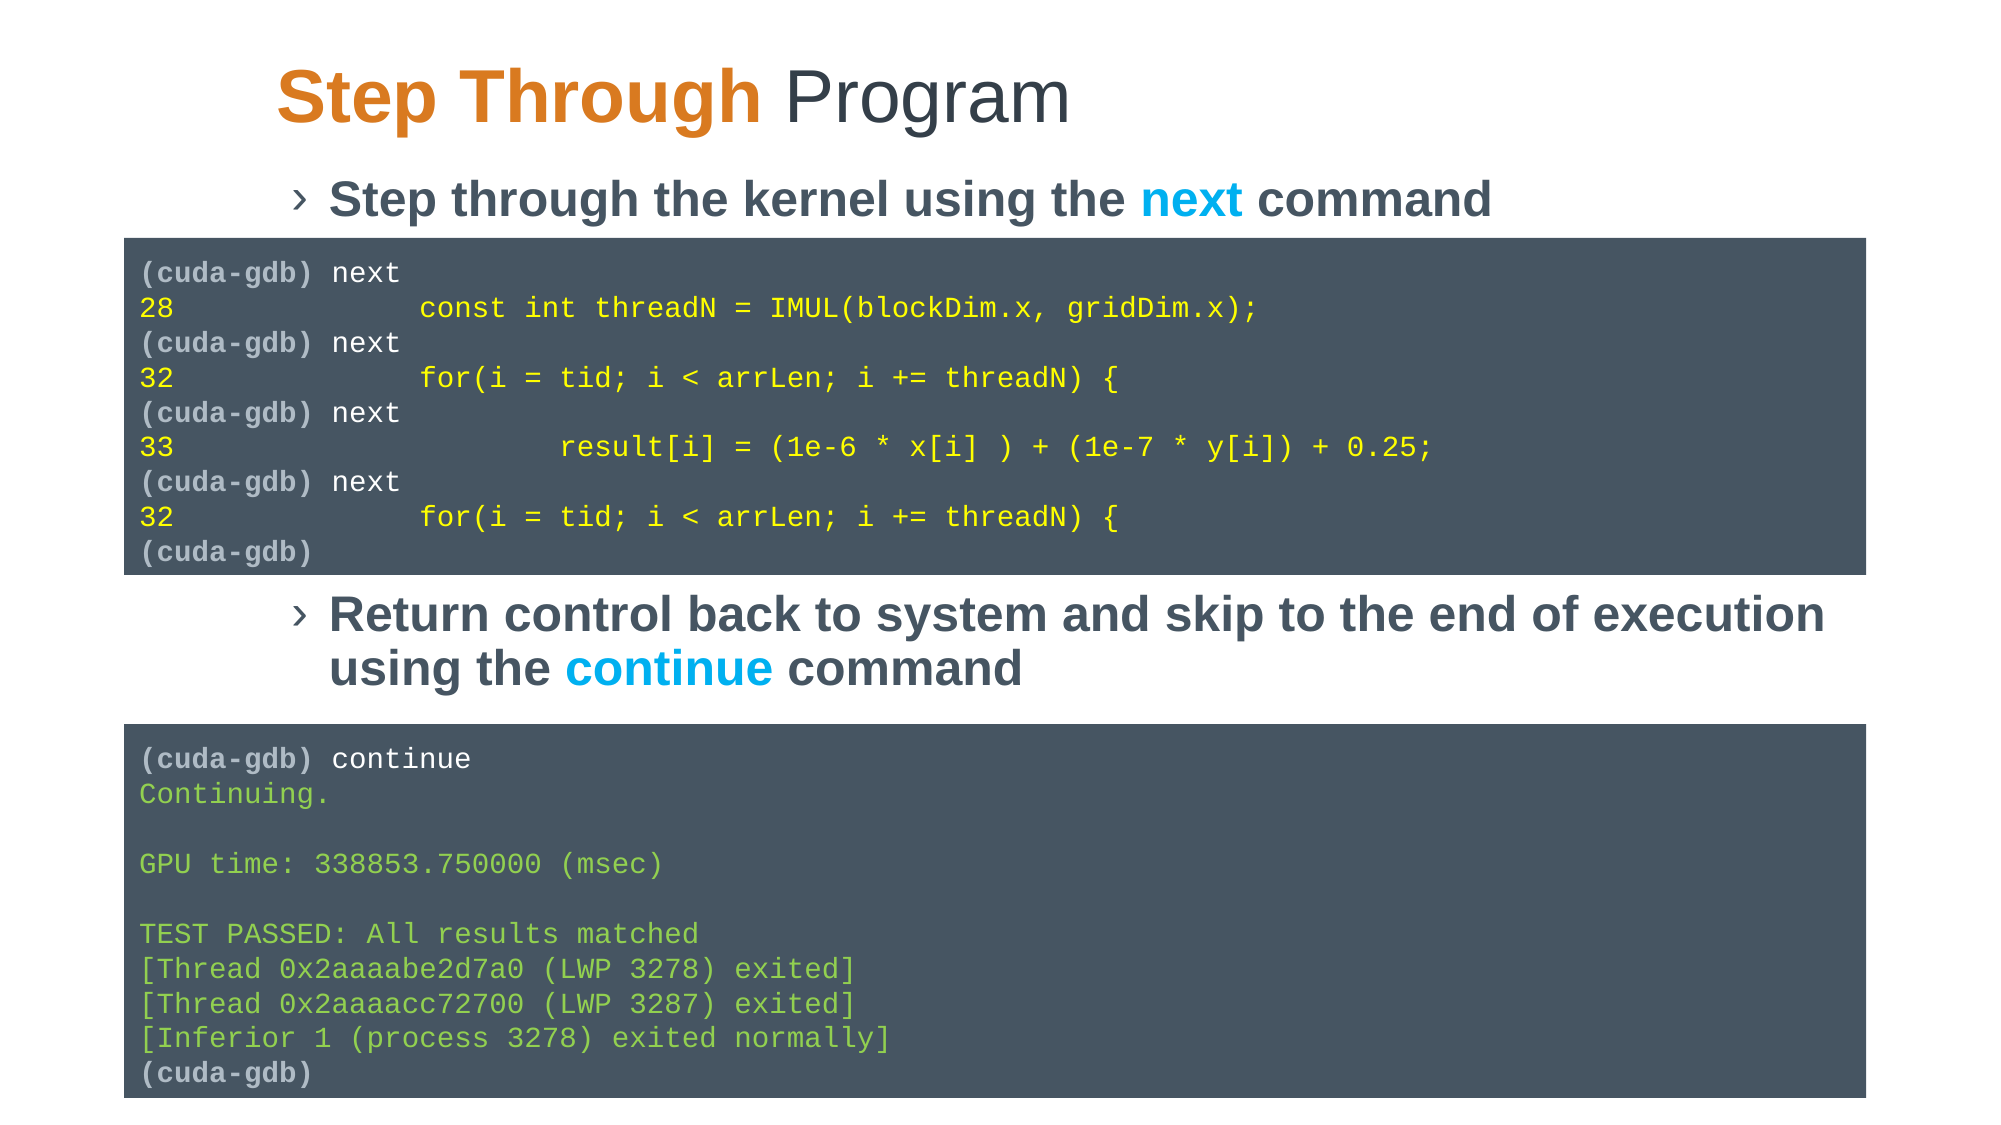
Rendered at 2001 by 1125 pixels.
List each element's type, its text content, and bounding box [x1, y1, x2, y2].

text_box (cuda-gdb) continue Continuing. GPU time: 338853.750000 (msec) TEST PASSED: All results matched [Thread 0x2aaaabe2d7a0 (LWP 3278) exited] [Thread 0x2aaaacc72700 (LWP 3287) exited] [Inferior 1 (process 3278) exited normally] (cuda-gdb) [124, 724, 1867, 1098]
text_box Step Through Program [261, 0, 1867, 147]
text_box Step through the kernel using the next command Return control back to system and skip to the end of execution using the continue command [238, 575, 1867, 724]
text_box (cuda-gdb) next 28 const int threadN = IMUL(blockDim.x, gridDim.x); (cuda-gdb) next 32 for(i = tid; i < arrLen; i += threadN) { (cuda-gdb) next 33 result[i] = (1e-6 * x[i] ) + (1e-7 * y[i]) + 0.25; (cuda-gdb) next 32 for(i = tid; i < arrLen; i += threadN) { (cuda-gdb) [124, 237, 1867, 575]
text_box Step through the kernel using the next command Return control back to system and skip to the end of execution using the continue command [238, 165, 1867, 237]
